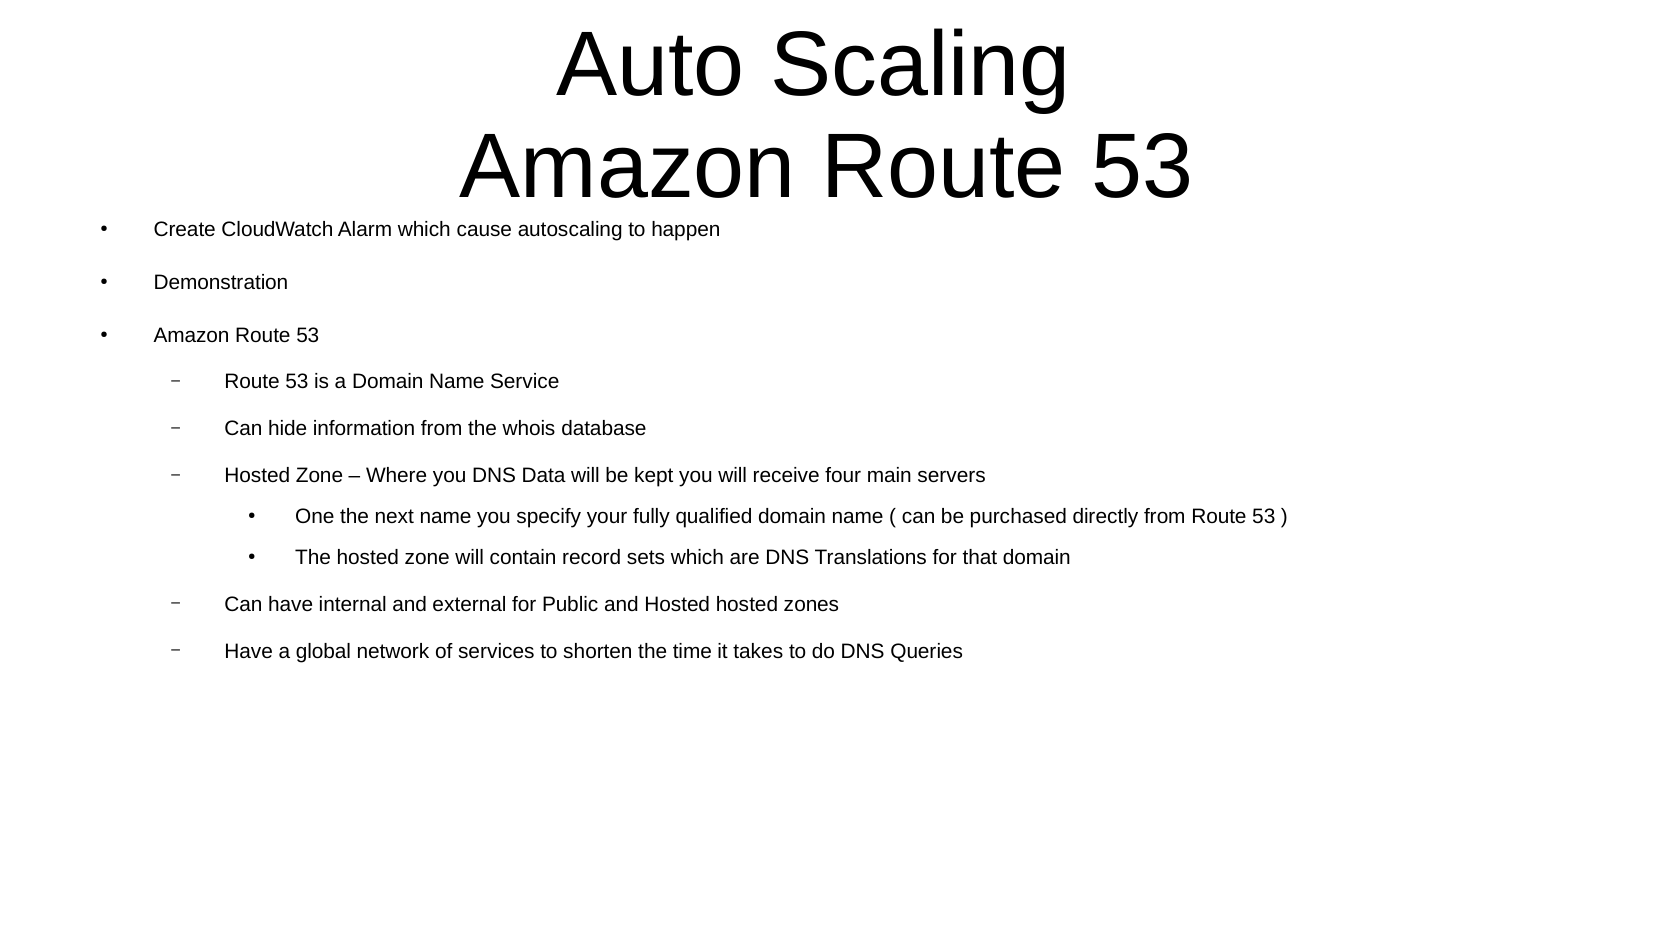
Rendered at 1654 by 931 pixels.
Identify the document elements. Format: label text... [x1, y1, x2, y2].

list Create CloudWatch Alarm which cause autoscaling to happen Demonstration Amazon Route 53 Route 53 is a Domain Name Service Can hide information from the whois database Hosted Zone – Where you DNS Data will be kept you will receive four main servers One the next name you specify your fully qualified domain name ( can be purchased directly from Route 53 ) The hosted zone will contain record sets which are DNS Translations for that domain Can have internal and external for Public and Hosted hosted zones Have a global network of services to shorten the time it takes to do DNS Queries [82, 217, 1606, 901]
title Auto Scaling Amazon Route 53 [82, 12, 1571, 217]
